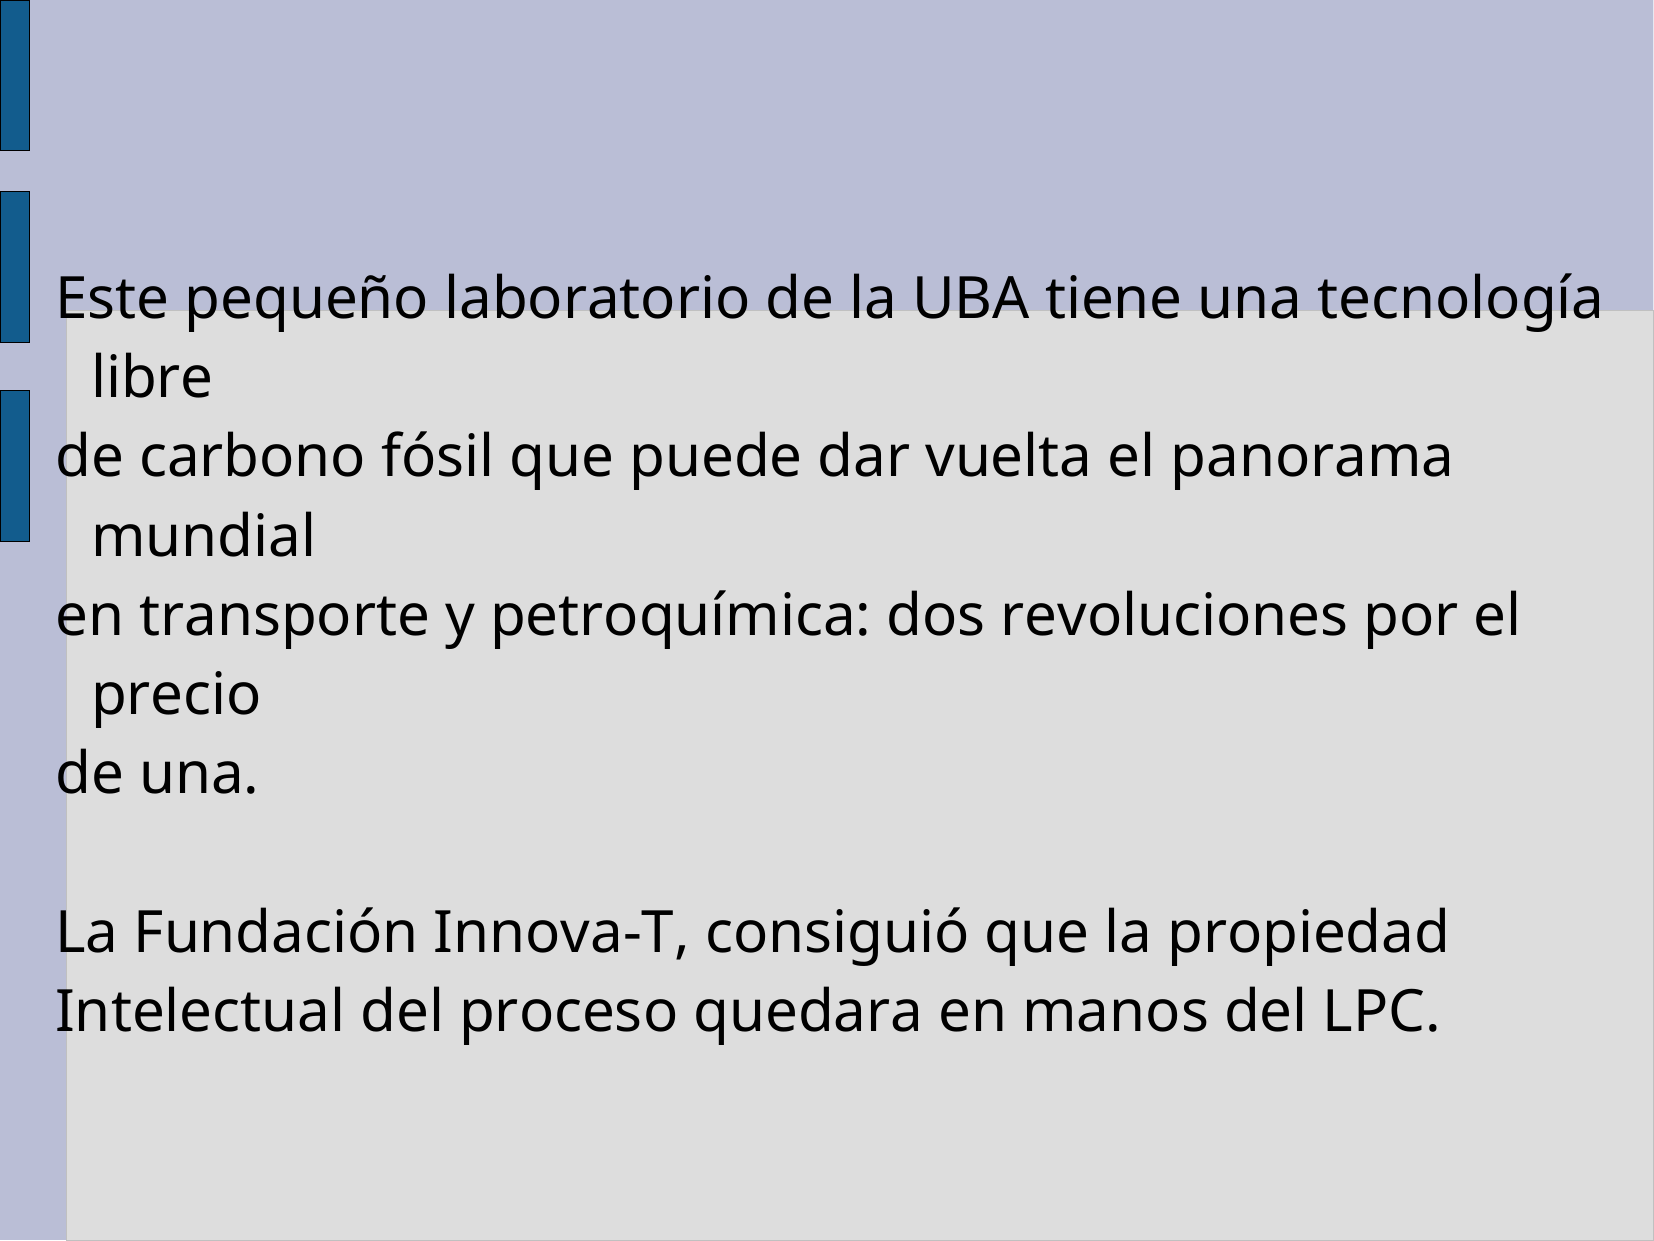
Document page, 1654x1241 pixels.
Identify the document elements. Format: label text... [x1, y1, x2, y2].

subtitle Este pequeño laboratorio de la UBA tiene una tecnología libre de carbono fósil que puede dar vuelta el panorama mundial en transporte y petroquímica: dos revoluciones por el precio de una. La Fundación Innova-T, consiguió que la propiedad Intelectual del proceso quedara en manos del LPC. [55, 271, 1654, 1034]
